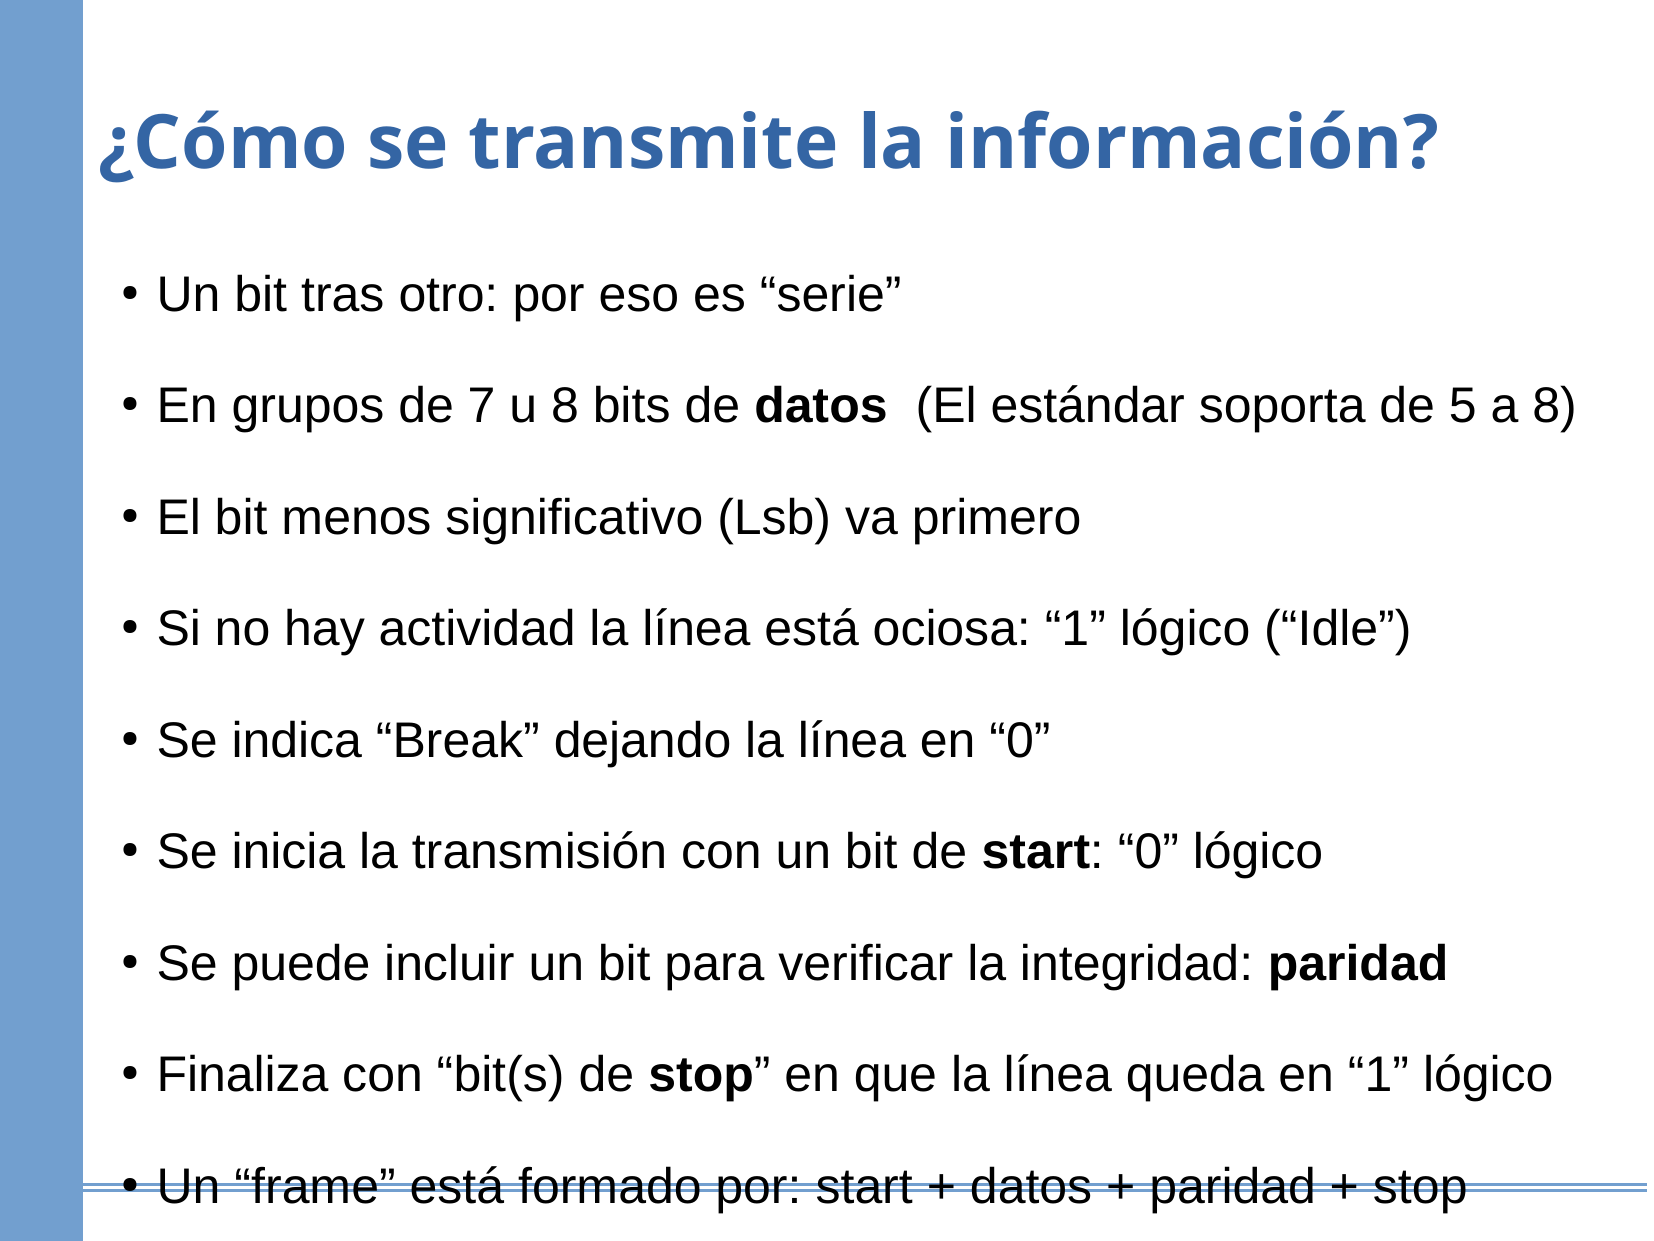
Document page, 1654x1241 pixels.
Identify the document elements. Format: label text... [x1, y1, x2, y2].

text_box ¿Cómo se transmite la información? [83, 30, 1641, 133]
text_box Un bit tras otro: por eso es “serie” En grupos de 7 u 8 bits de datos (El estándar soporta de 5 a 8) El bit menos significativo (Lsb) va primero Si no hay actividad la línea está ociosa: “1” lógico (“Idle”) Se indica “Break” dejando la línea en “0” Se inicia la transmisión con un bit de start: “0” lógico Se puede incluir un bit para verificar la integridad: paridad Finaliza con “bit(s) de stop” en que la línea queda en “1” lógico Un “frame” está formado por: start + datos + paridad + stop [106, 202, 1621, 1175]
